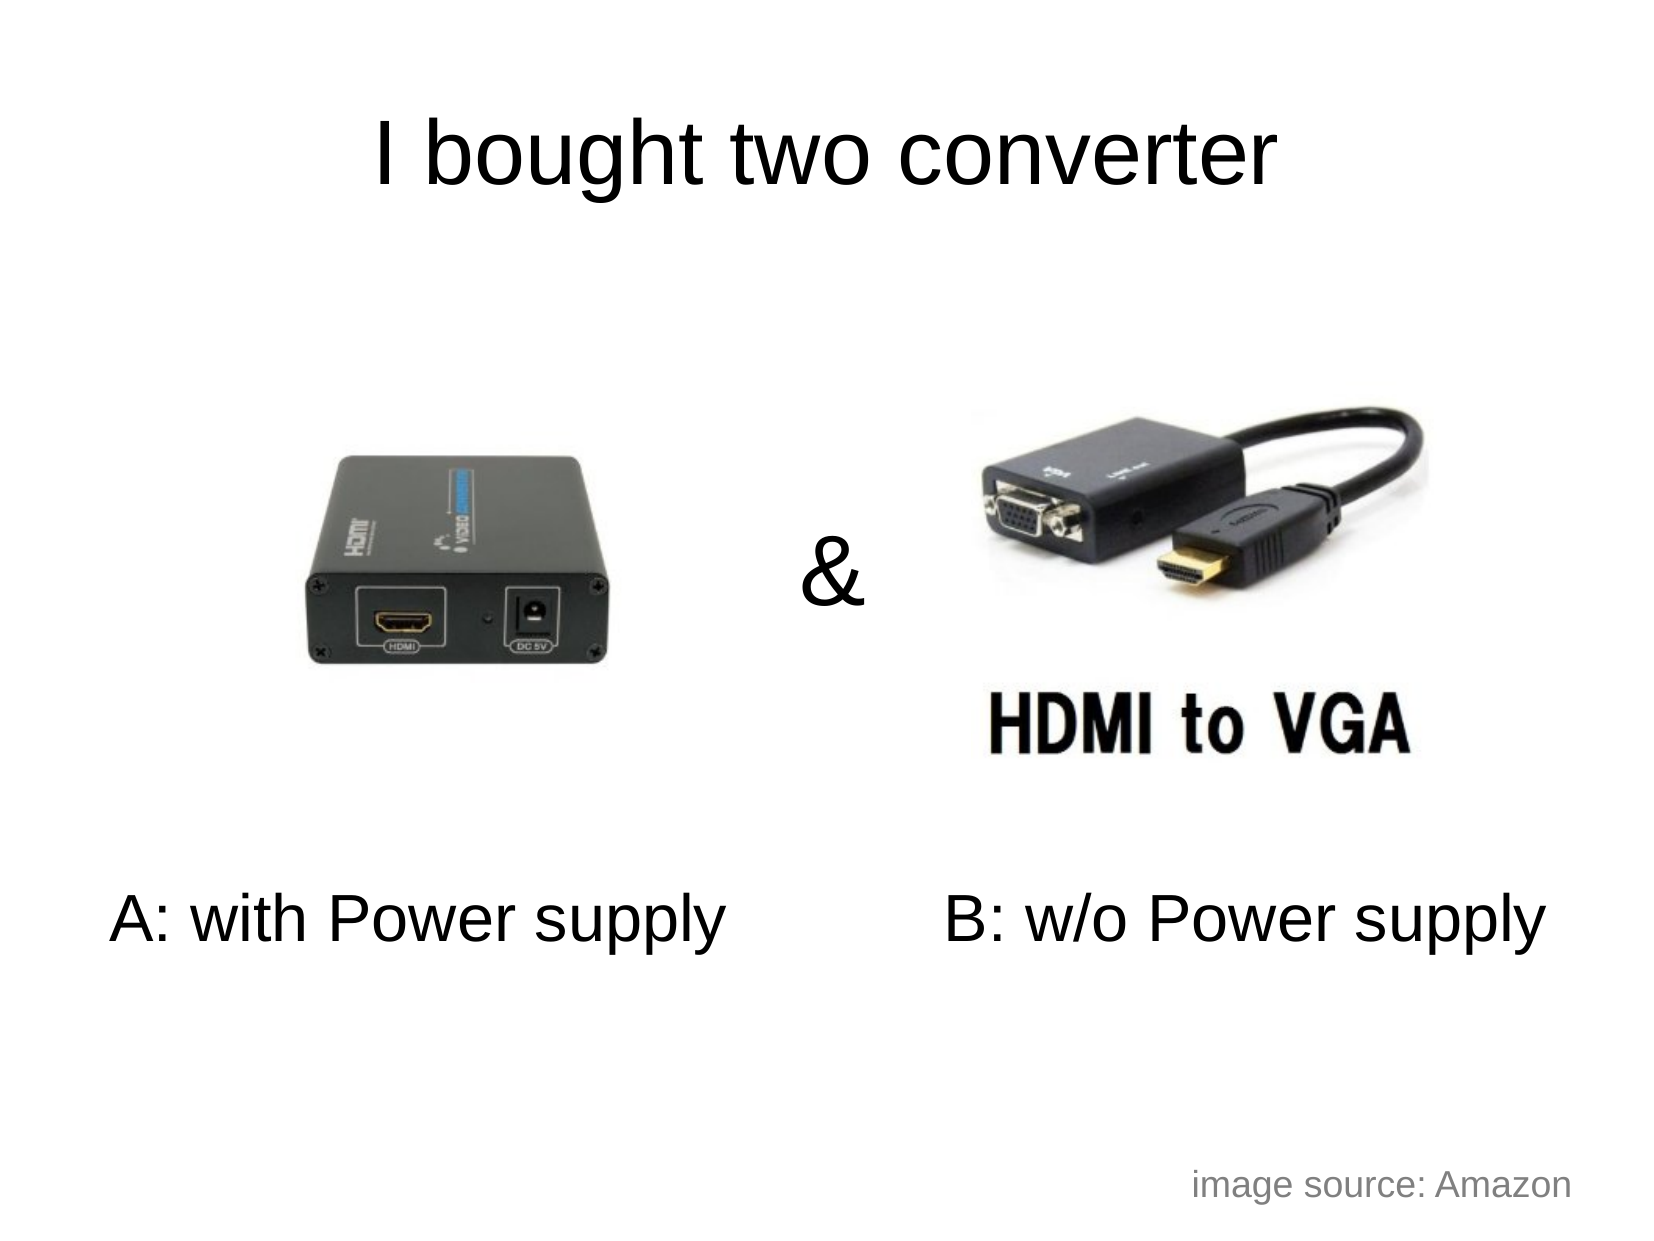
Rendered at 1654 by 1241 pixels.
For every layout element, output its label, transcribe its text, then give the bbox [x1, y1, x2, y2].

text_box B: w/o Power supply [921, 874, 1571, 964]
text_box & [767, 507, 898, 635]
text_box A: with Power supply [94, 874, 768, 964]
title I bought two converter [82, 49, 1571, 257]
text_box image source: Amazon [1139, 1156, 1625, 1214]
picture [971, 332, 1440, 802]
picture [221, 332, 690, 802]
